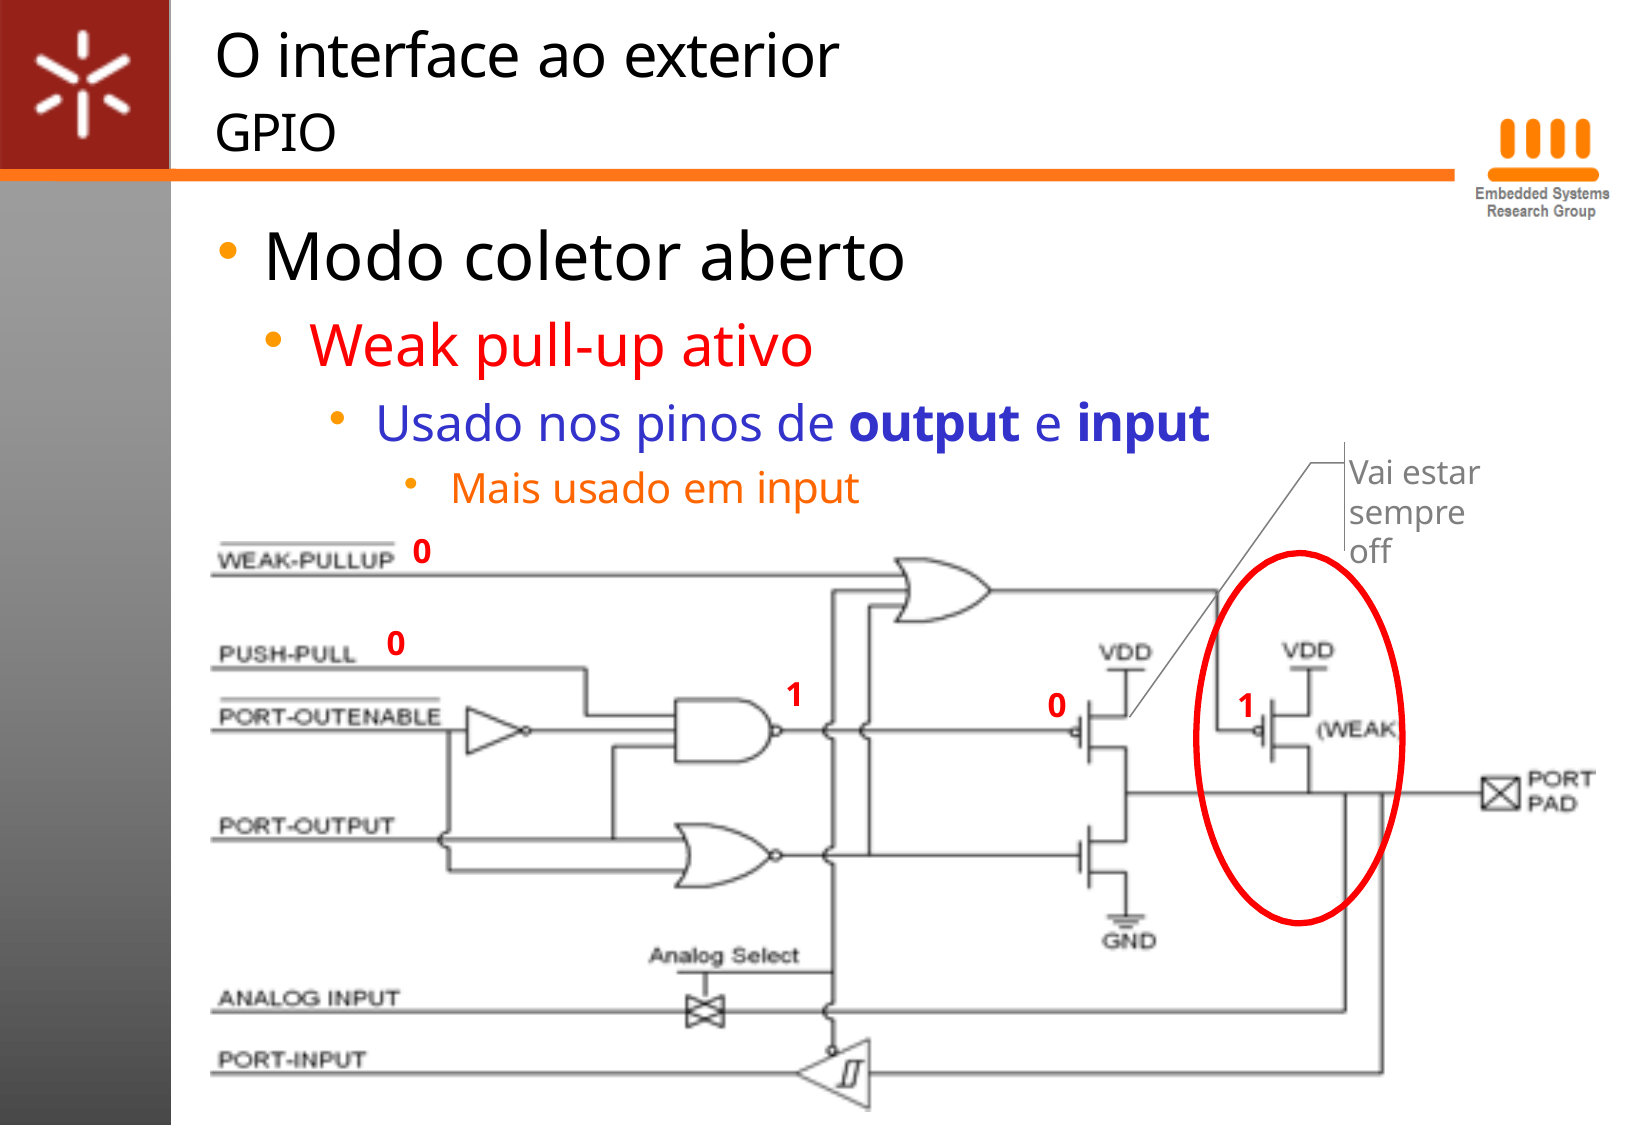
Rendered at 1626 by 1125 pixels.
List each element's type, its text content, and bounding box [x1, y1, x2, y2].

picture [210, 541, 1596, 1112]
picture [0, 0, 171, 169]
picture [1200, 571, 1399, 920]
picture [0, 182, 171, 1125]
title O interface ao exterior GPIO [212, 16, 945, 234]
text_box Modo coletor aberto Weak pull-up ativo Usado nos pinos de output e input Mais usado em input 0 [214, 196, 1382, 571]
text_box 1 [1235, 682, 1261, 725]
text_box 0 [384, 620, 410, 663]
text_box 0 [1045, 682, 1071, 725]
picture [1475, 118, 1610, 220]
text_box Vai estar sempre off [1346, 448, 1509, 571]
text_box 1 [783, 670, 809, 713]
